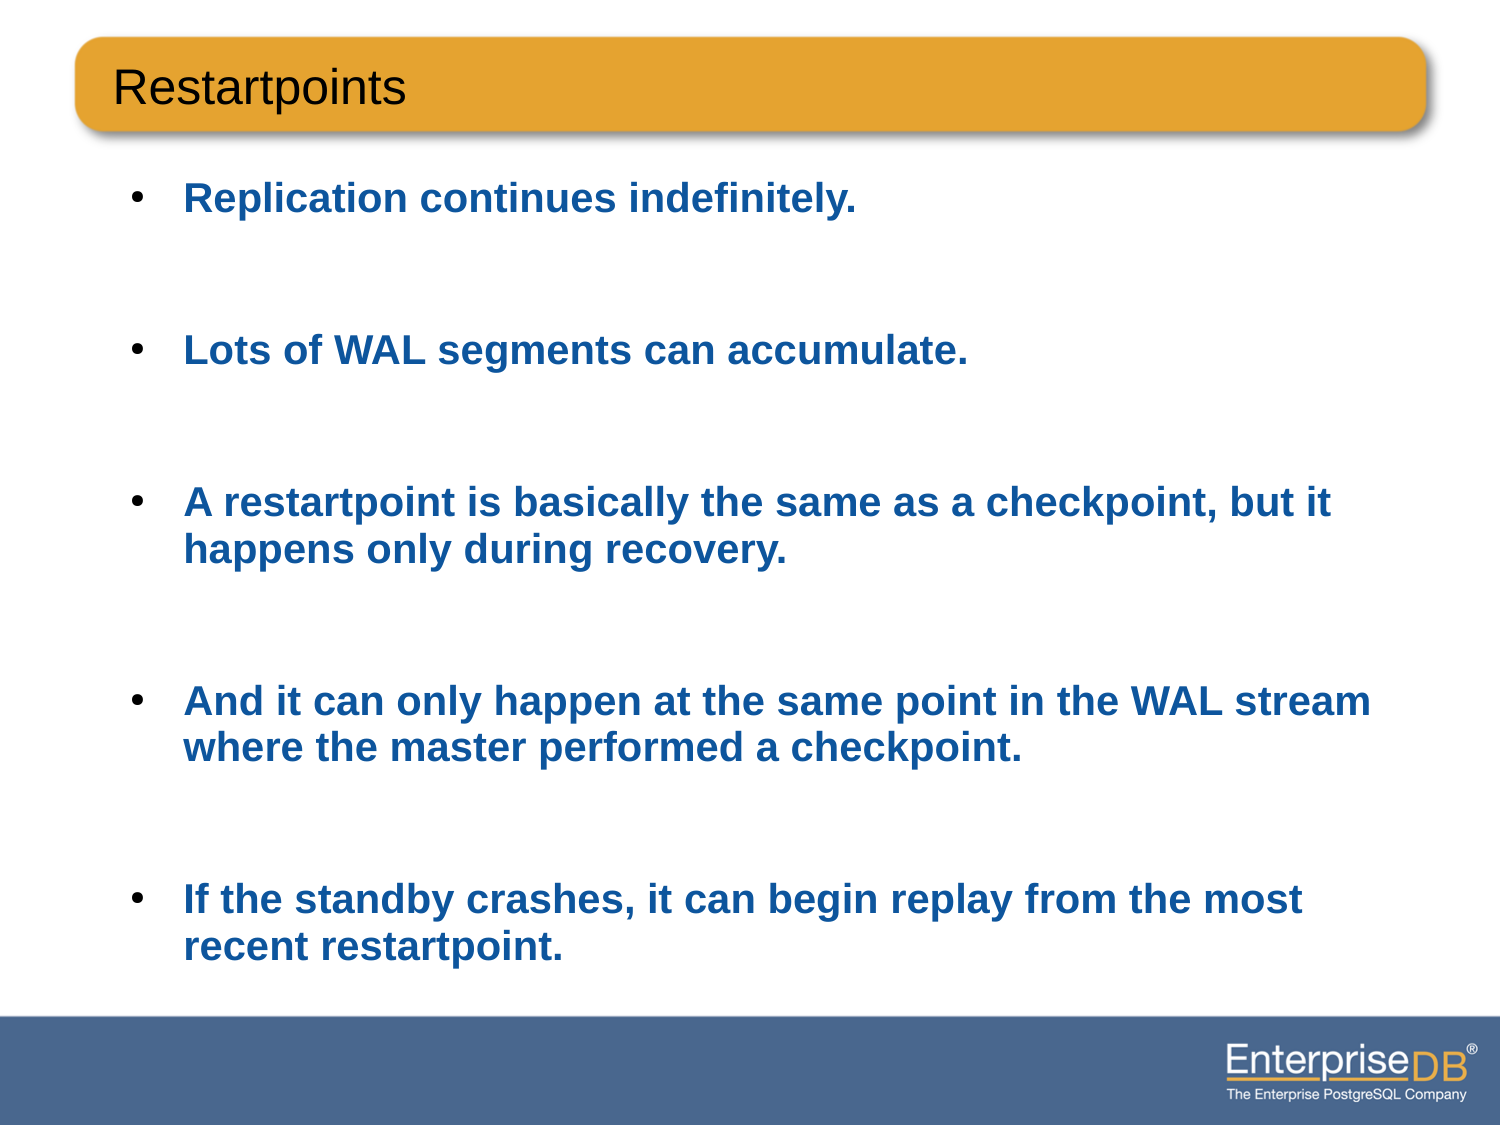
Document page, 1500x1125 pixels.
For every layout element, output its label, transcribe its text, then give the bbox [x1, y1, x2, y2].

picture [0, 0, 1500, 1125]
list Replication continues indefinitely. Lots of WAL segments can accumulate. A restartpoint is basically the same as a checkpoint, but it happens only during recovery. And it can only happen at the same point in the WAL stream where the master performed a checkpoint. If the standby crashes, it can begin replay from the most recent restartpoint. [112, 174, 1388, 948]
title Restartpoints [112, 37, 1388, 138]
